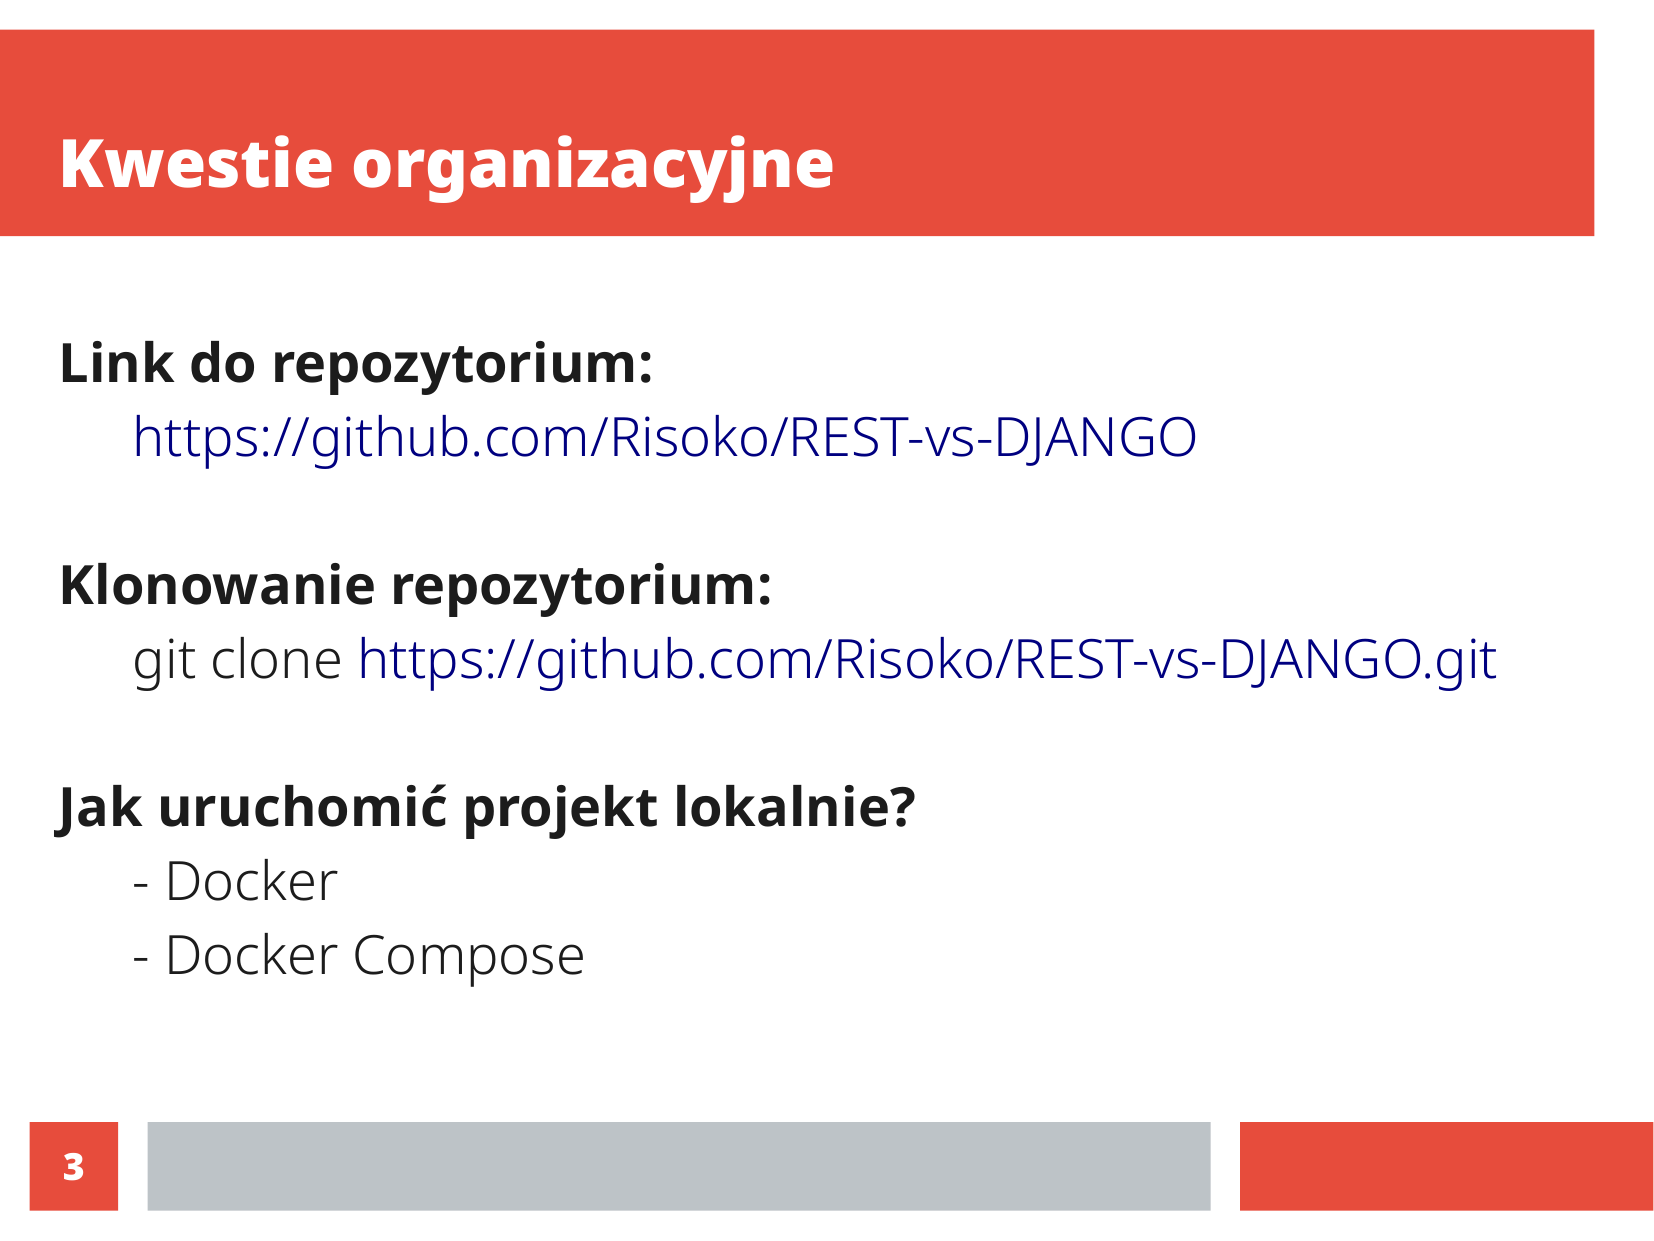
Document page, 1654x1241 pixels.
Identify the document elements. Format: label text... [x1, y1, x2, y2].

title Kwestie organizacyjne [59, 59, 1595, 207]
subtitle Link do repozytorium: https://github.com/Risoko/REST-vs-DJANGO Klonowanie repozytorium: git clone https://github.com/Risoko/REST-vs-DJANGO.git Jak uruchomić projekt lokalnie? - Docker - Docker Compose [59, 324, 1642, 1093]
